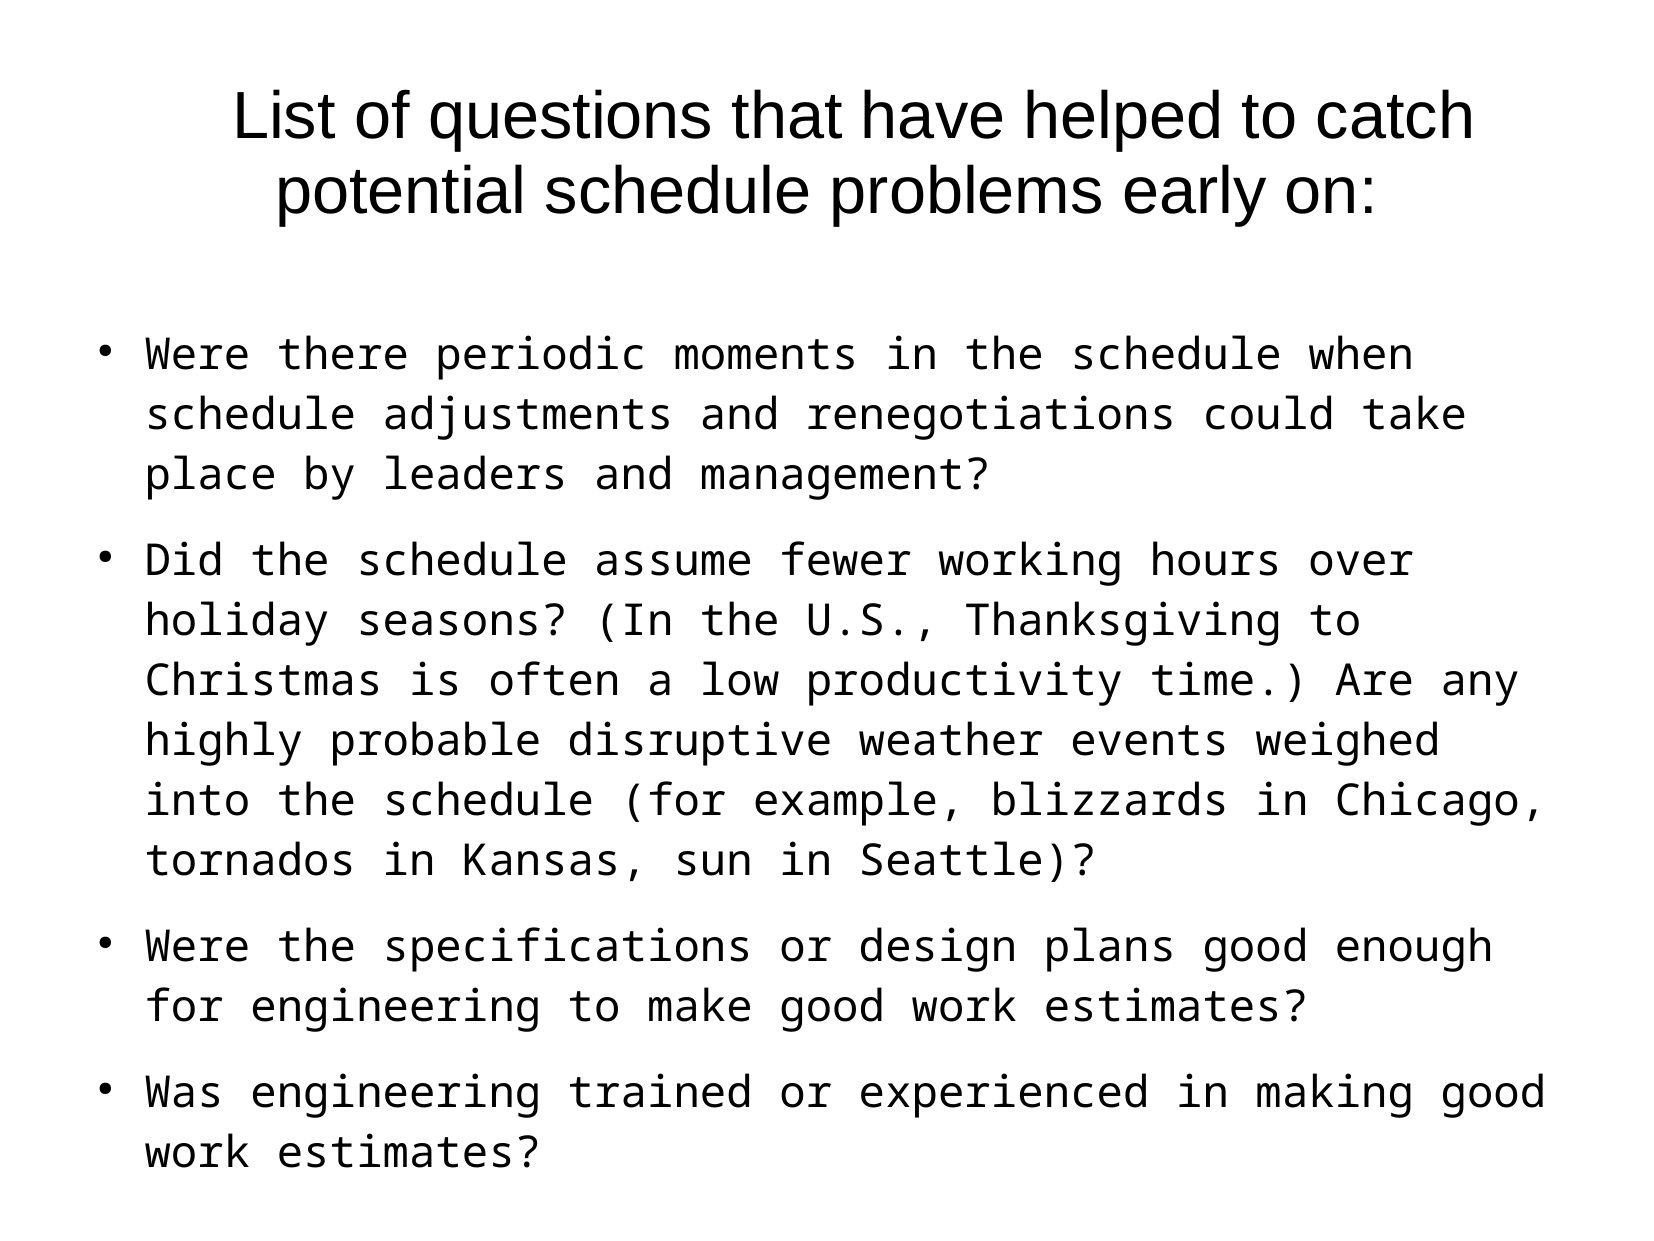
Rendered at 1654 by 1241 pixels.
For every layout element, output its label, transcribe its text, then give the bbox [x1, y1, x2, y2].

list Were there periodic moments in the schedule when schedule adjustments and renegotiations could take place by leaders and management? Did the schedule assume fewer working hours over holiday seasons? (In the U.S., Thanksgiving to Christmas is often a low productivity time.) Are any highly probable disruptive weather events weighed into the schedule (for example, blizzards in Chicago, tornados in Kansas, sun in Seattle)? Were the specifications or design plans good enough for engineering to make good work estimates? Was engineering trained or experienced in making good work estimates? [82, 236, 1571, 1182]
title List of questions that have helped to catch potential schedule problems early on: [82, 49, 1571, 236]
